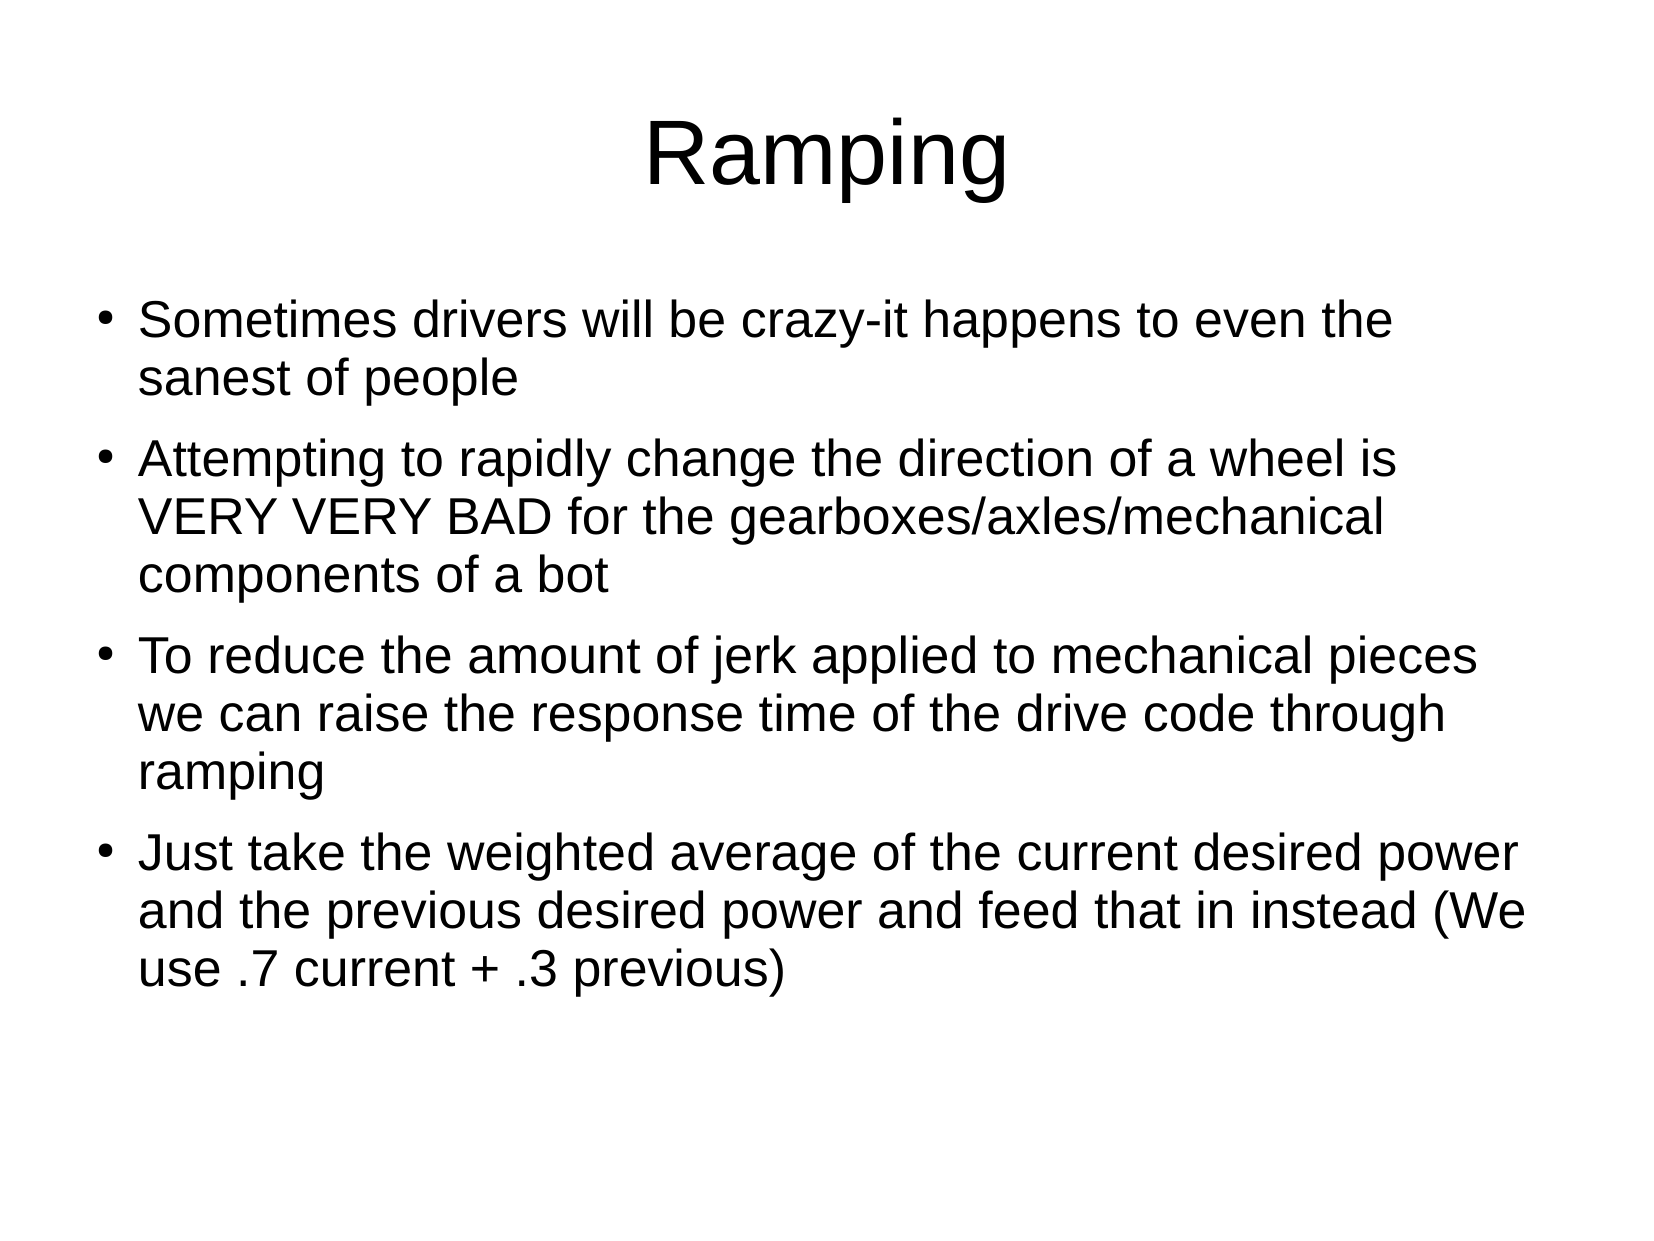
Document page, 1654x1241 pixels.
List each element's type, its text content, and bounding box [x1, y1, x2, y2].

title Ramping [82, 49, 1571, 257]
list Sometimes drivers will be crazy-it happens to even the sanest of people Attempting to rapidly change the direction of a wheel is VERY VERY BAD for the gearboxes/axles/mechanical components of a bot To reduce the amount of jerk applied to mechanical pieces we can raise the response time of the drive code through ramping Just take the weighted average of the current desired power and the previous desired power and feed that in instead (We use .7 current + .3 previous) [82, 290, 1538, 1010]
